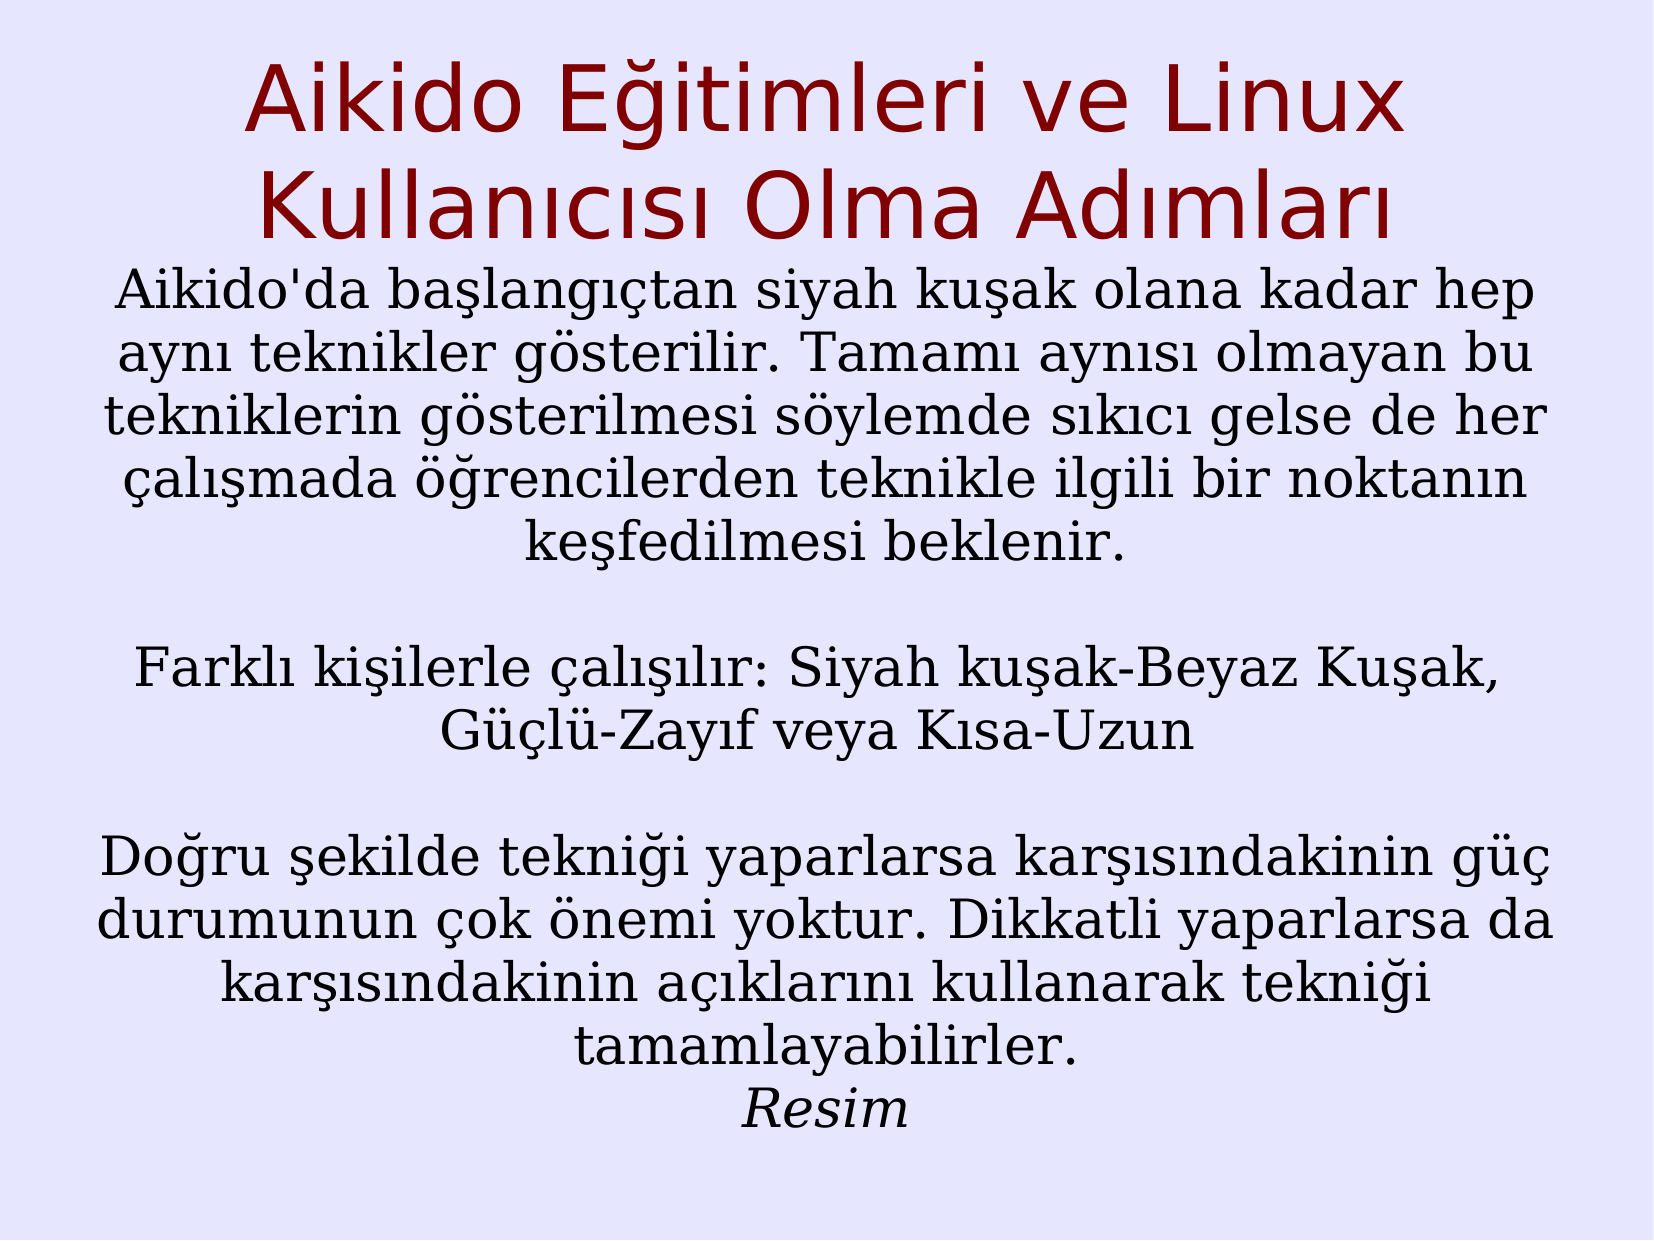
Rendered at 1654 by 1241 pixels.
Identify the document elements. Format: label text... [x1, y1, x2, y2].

title Aikido Eğitimleri ve Linux Kullanıcısı Olma Adımları [82, 45, 1571, 258]
subtitle Aikido'da başlangıçtan siyah kuşak olana kadar hep aynı teknikler gösterilir. Tamamı aynısı olmayan bu tekniklerin gösterilmesi söylemde sıkıcı gelse de her çalışmada öğrencilerden teknikle ilgili bir noktanın keşfedilmesi beklenir. Farklı kişilerle çalışılır: Siyah kuşak-Beyaz Kuşak, Güçlü-Zayıf veya Kısa-Uzun Doğru şekilde tekniği yaparlarsa karşısındakinin güç durumunun çok önemi yoktur. Dikkatli yaparlarsa da karşısındakinin açıklarını kullanarak tekniği tamamlayabilirler. Resim [82, 258, 1571, 1141]
